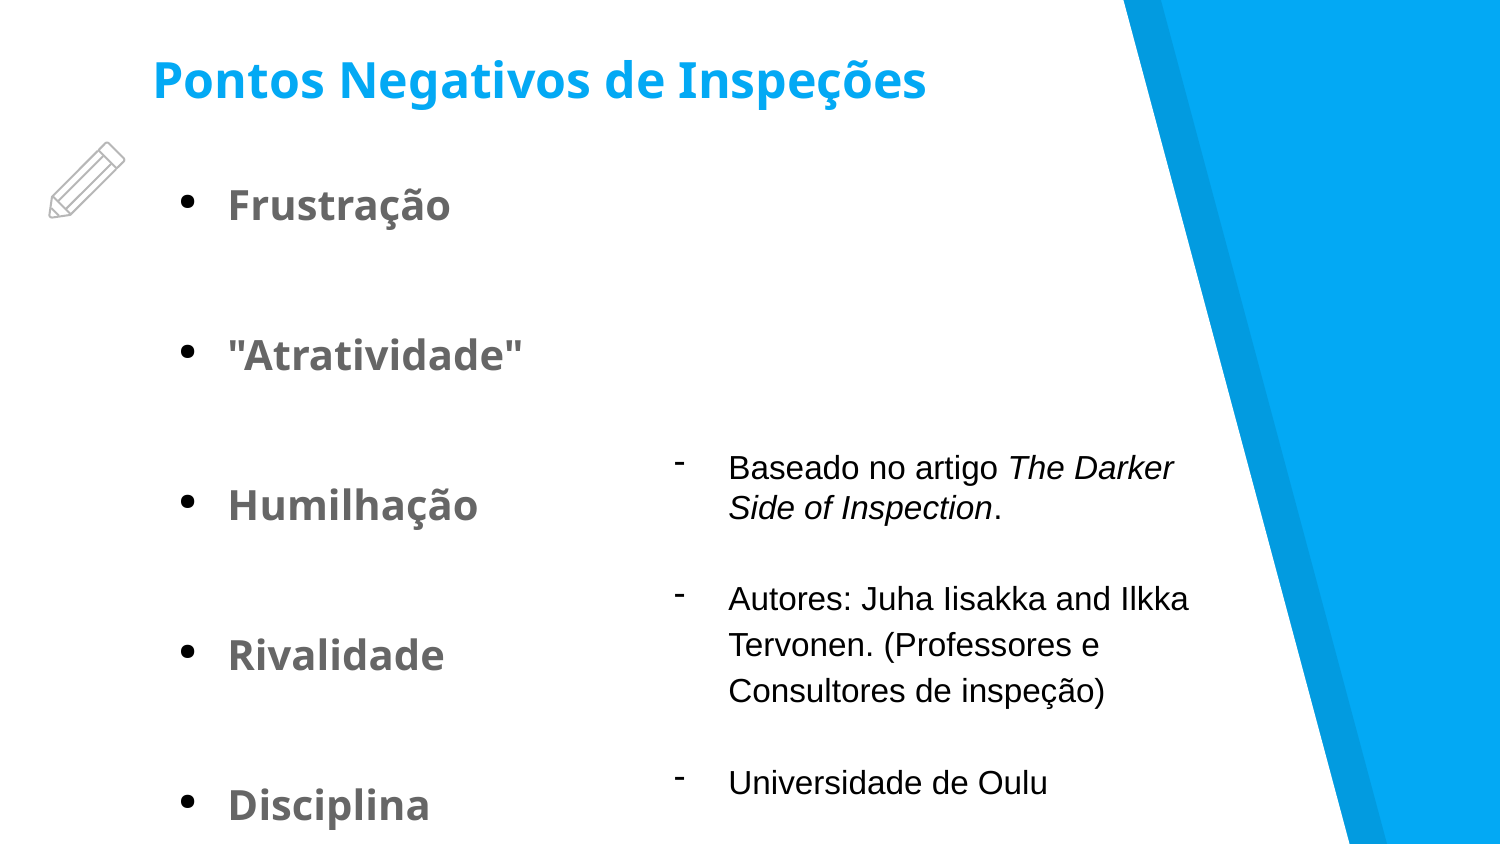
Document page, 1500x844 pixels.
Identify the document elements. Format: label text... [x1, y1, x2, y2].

text_box Pontos Negativos de Inspeções [137, 43, 1011, 124]
text_box Frustração "Atratividade" Humilhação Rivalidade Disciplina [137, 138, 1234, 820]
text_box Baseado no artigo The Darker Side of Inspection. Autores: Juha Iisakka and Ilkka Tervonen. (Professores e Consultores de inspeção) Universidade de Oulu [638, 430, 1234, 798]
